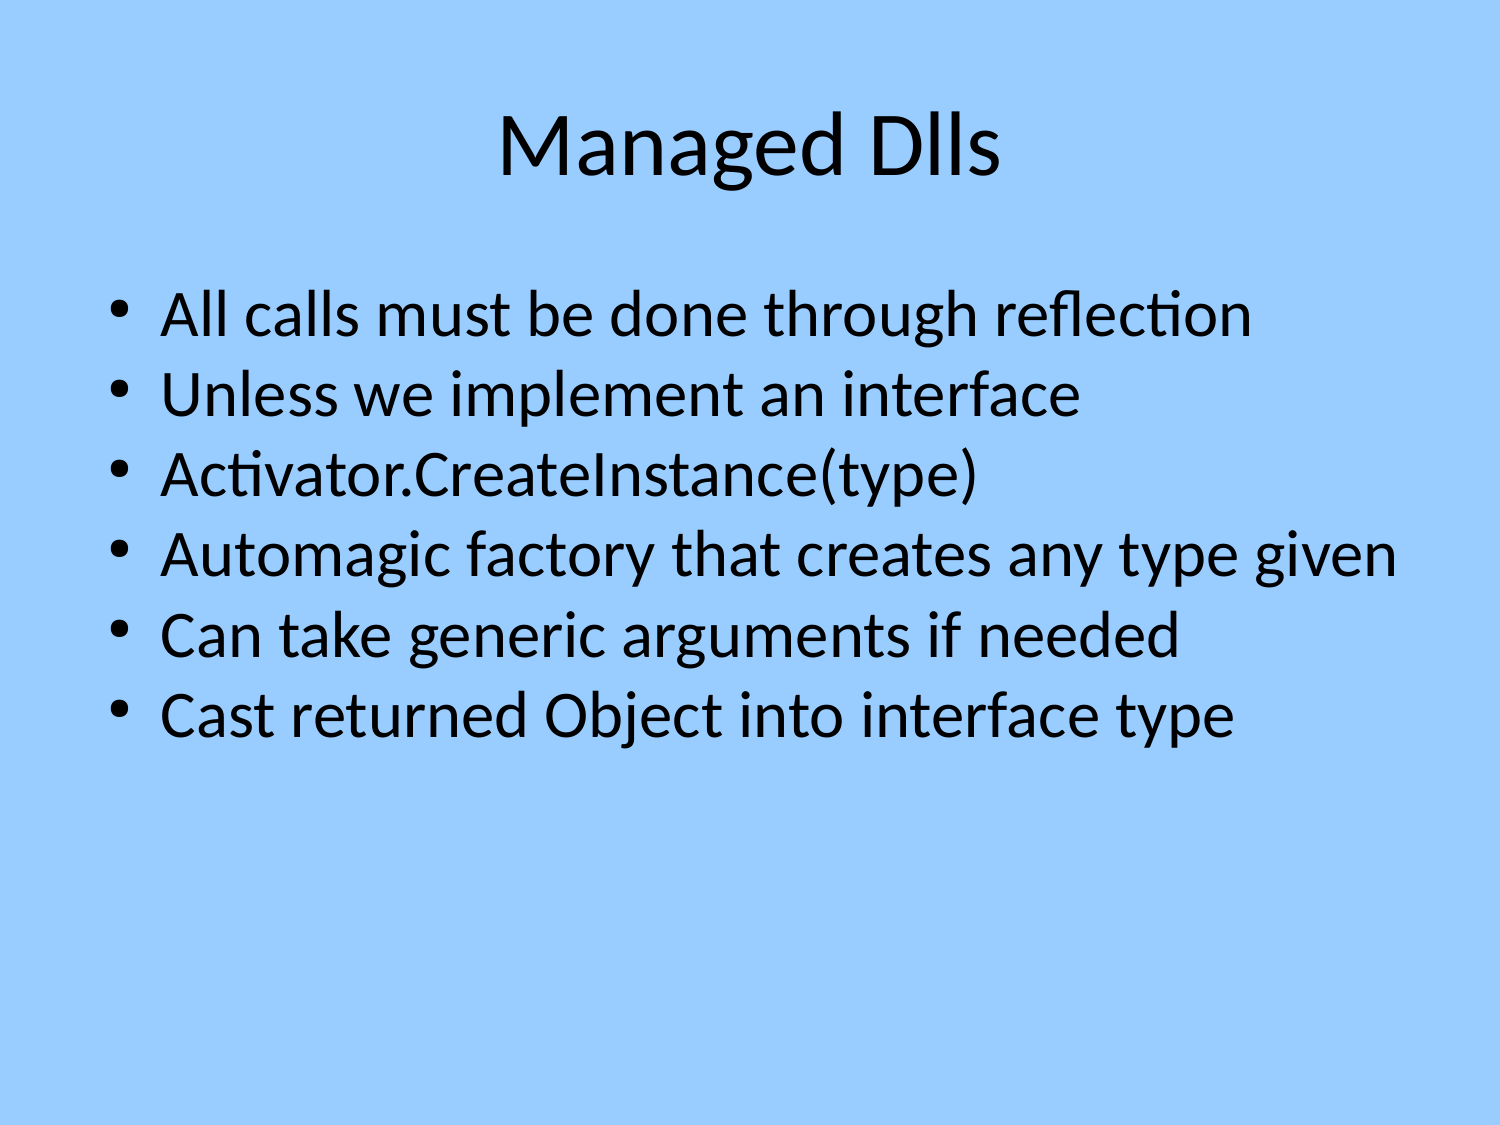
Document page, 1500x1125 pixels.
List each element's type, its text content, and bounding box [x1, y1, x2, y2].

title Managed Dlls [75, 45, 1425, 233]
list All calls must be done through reflection Unless we implement an interface Activator.CreateInstance(type) Automagic factory that creates any type given Can take generic arguments if needed Cast returned Object into interface type [75, 262, 1425, 1005]
